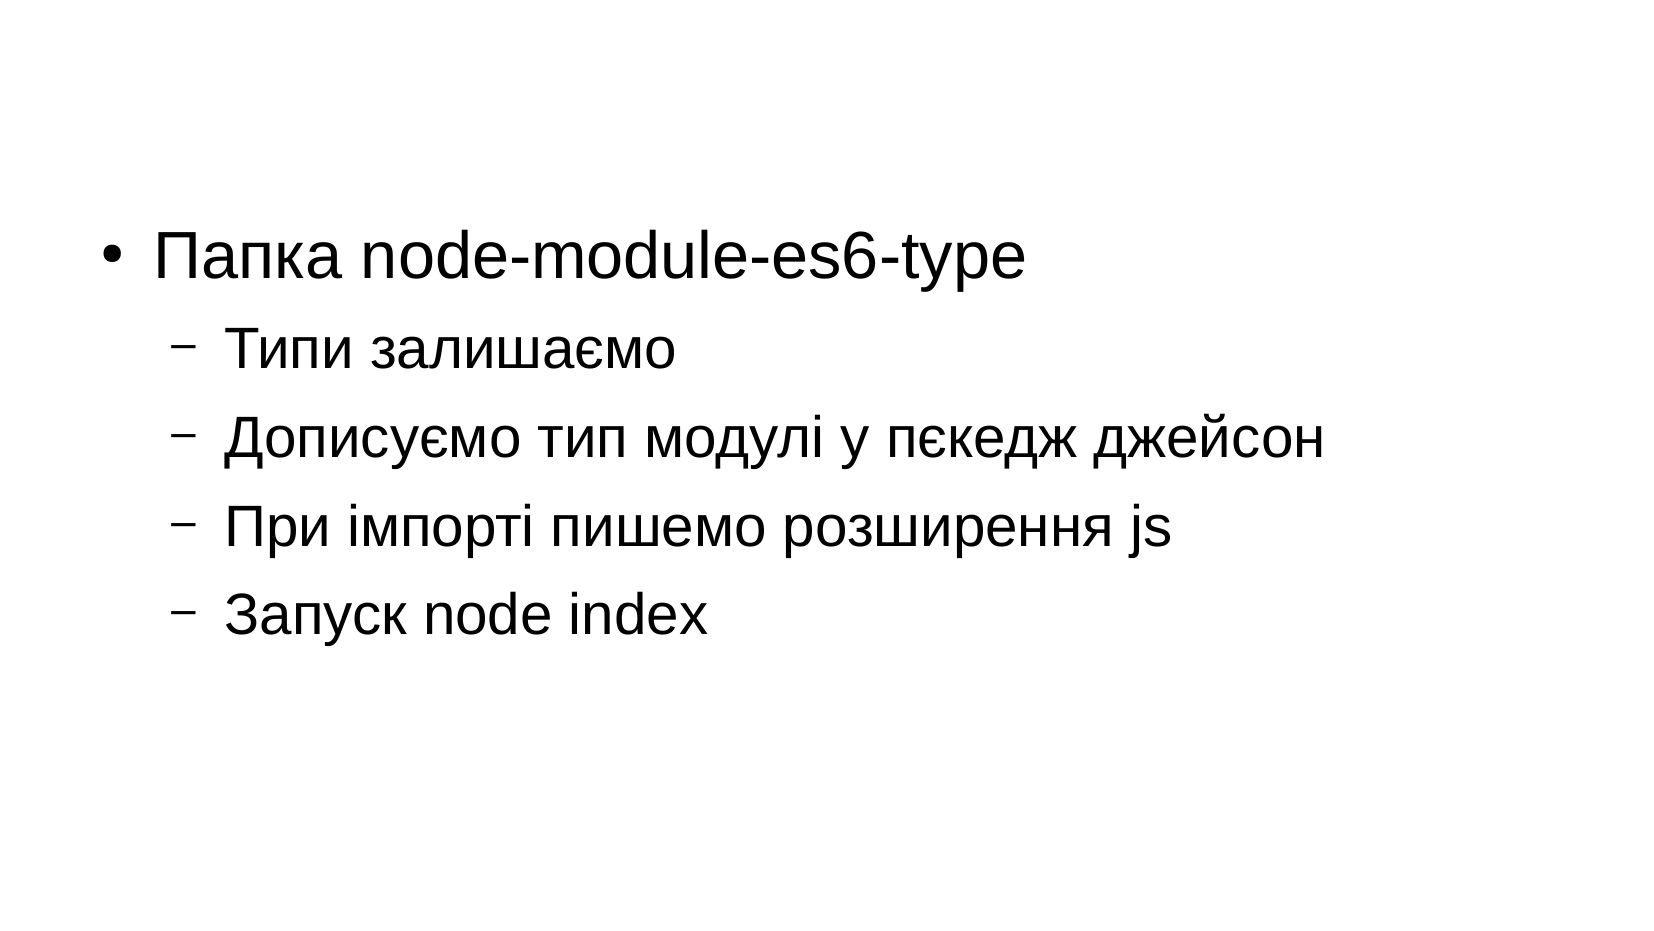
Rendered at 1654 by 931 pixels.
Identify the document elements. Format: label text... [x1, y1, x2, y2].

list Папка node-module-es6-type Типи залишаємо Дописуємо тип модулі у пєкедж джейсон При імпорті пишемо розширення js Запуск node index [82, 217, 1571, 758]
